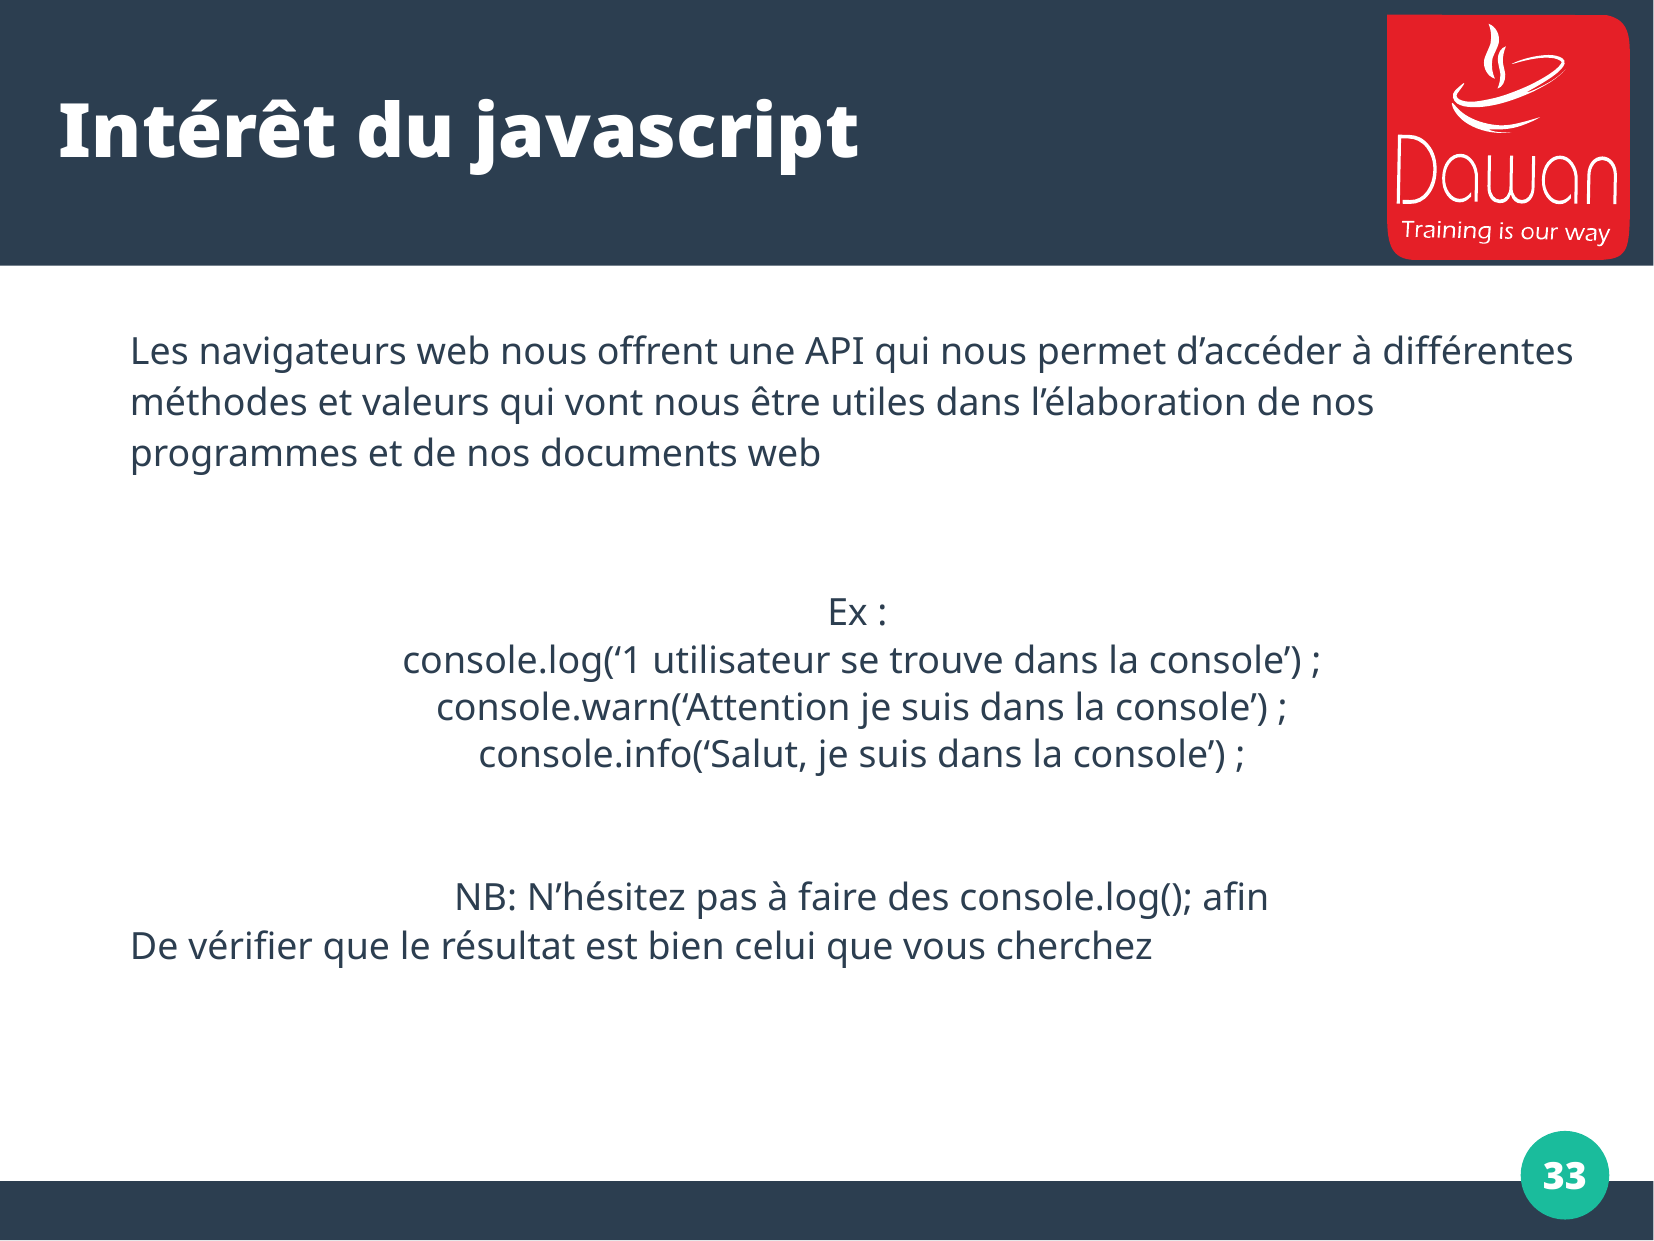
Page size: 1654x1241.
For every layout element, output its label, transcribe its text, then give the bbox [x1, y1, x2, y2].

list Les navigateurs web nous offrent une API qui nous permet d’accéder à différentes méthodes et valeurs qui vont nous être utiles dans l’élaboration de nos programmes et de nos documents web Ex : console.log(‘1 utilisateur se trouve dans la console’) ; console.warn(‘Attention je suis dans la console’) ; console.info(‘Salut, je suis dans la console’) ; NB: N’hésitez pas à faire des console.log(); afin De vérifier que le résultat est bien celui que vous cherchez [59, 324, 1595, 1152]
picture [1387, 14, 1630, 260]
title Intérêt du javascript [59, 49, 1387, 207]
